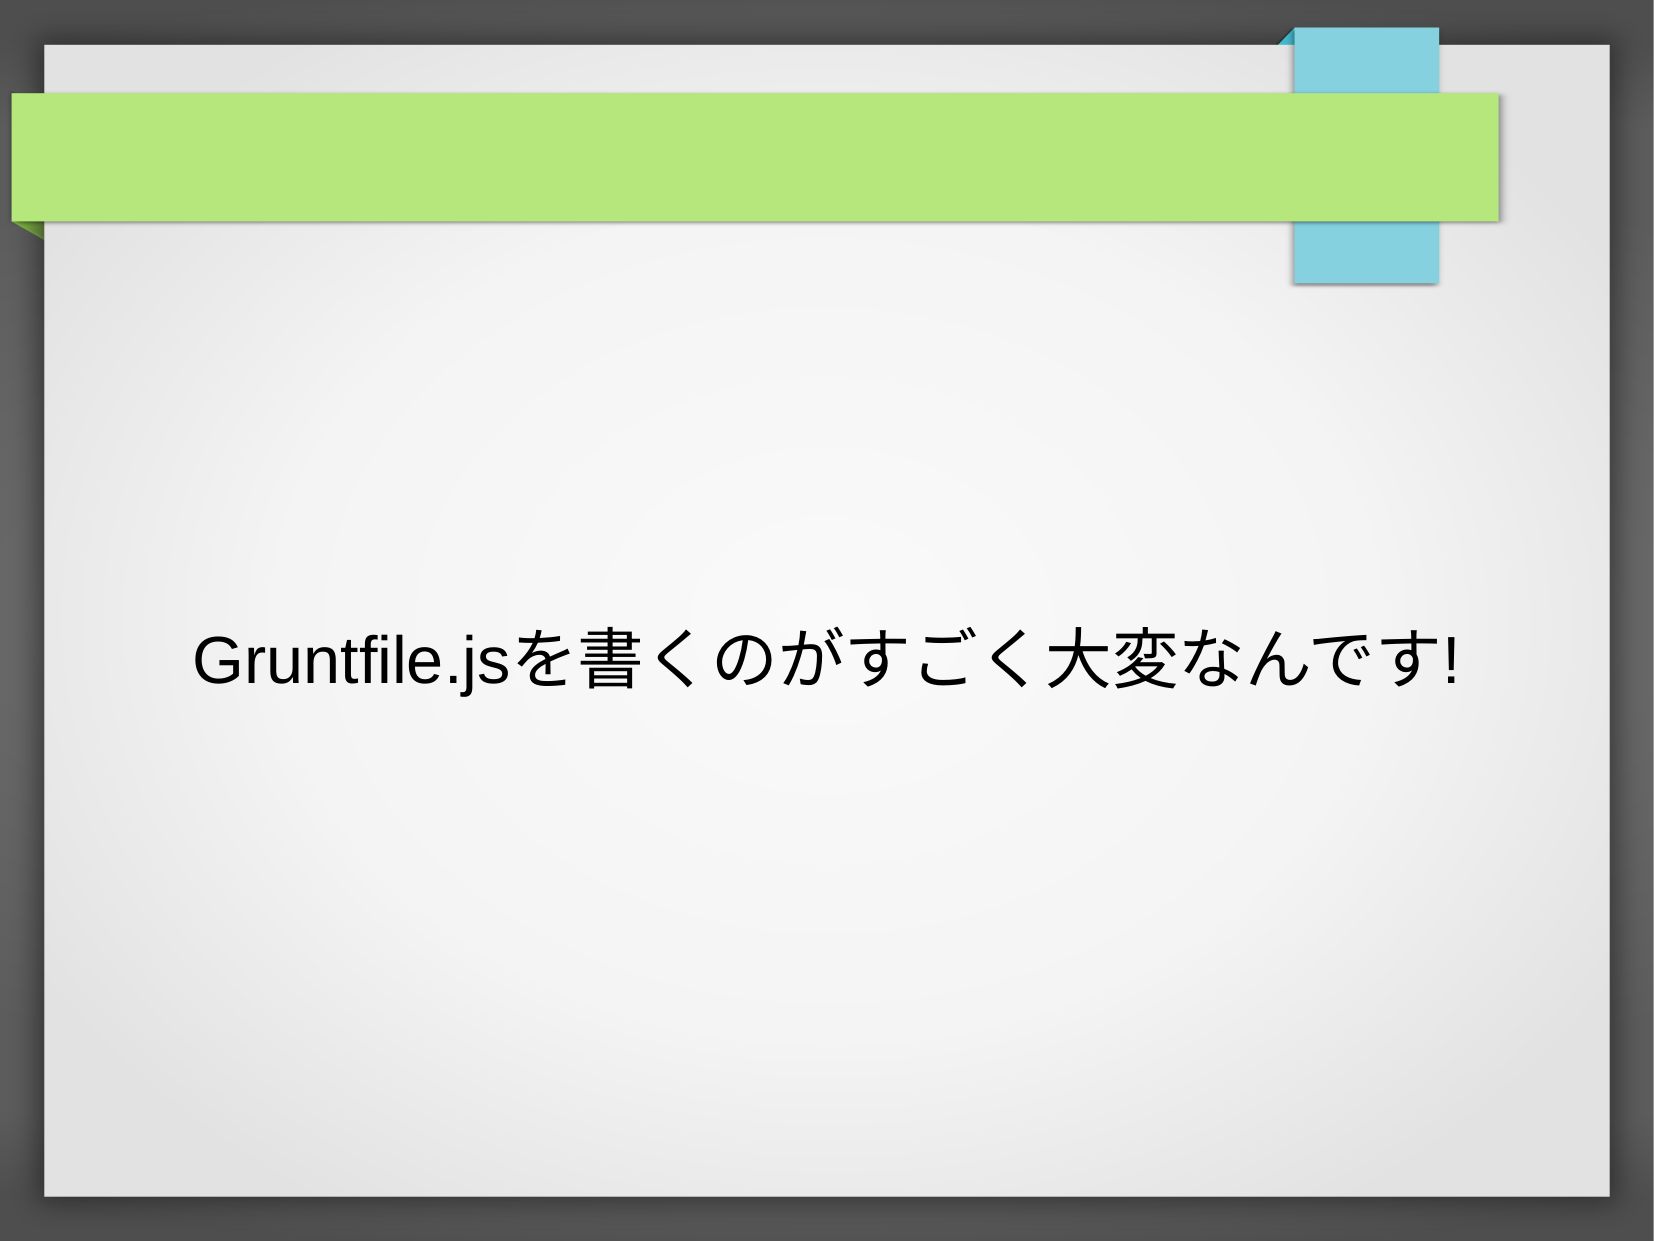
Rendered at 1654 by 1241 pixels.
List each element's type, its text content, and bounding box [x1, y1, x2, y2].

subtitle Gruntfile.jsを書くのがすごく大変なんです! [82, 295, 1571, 1015]
picture [0, 0, 1654, 1241]
